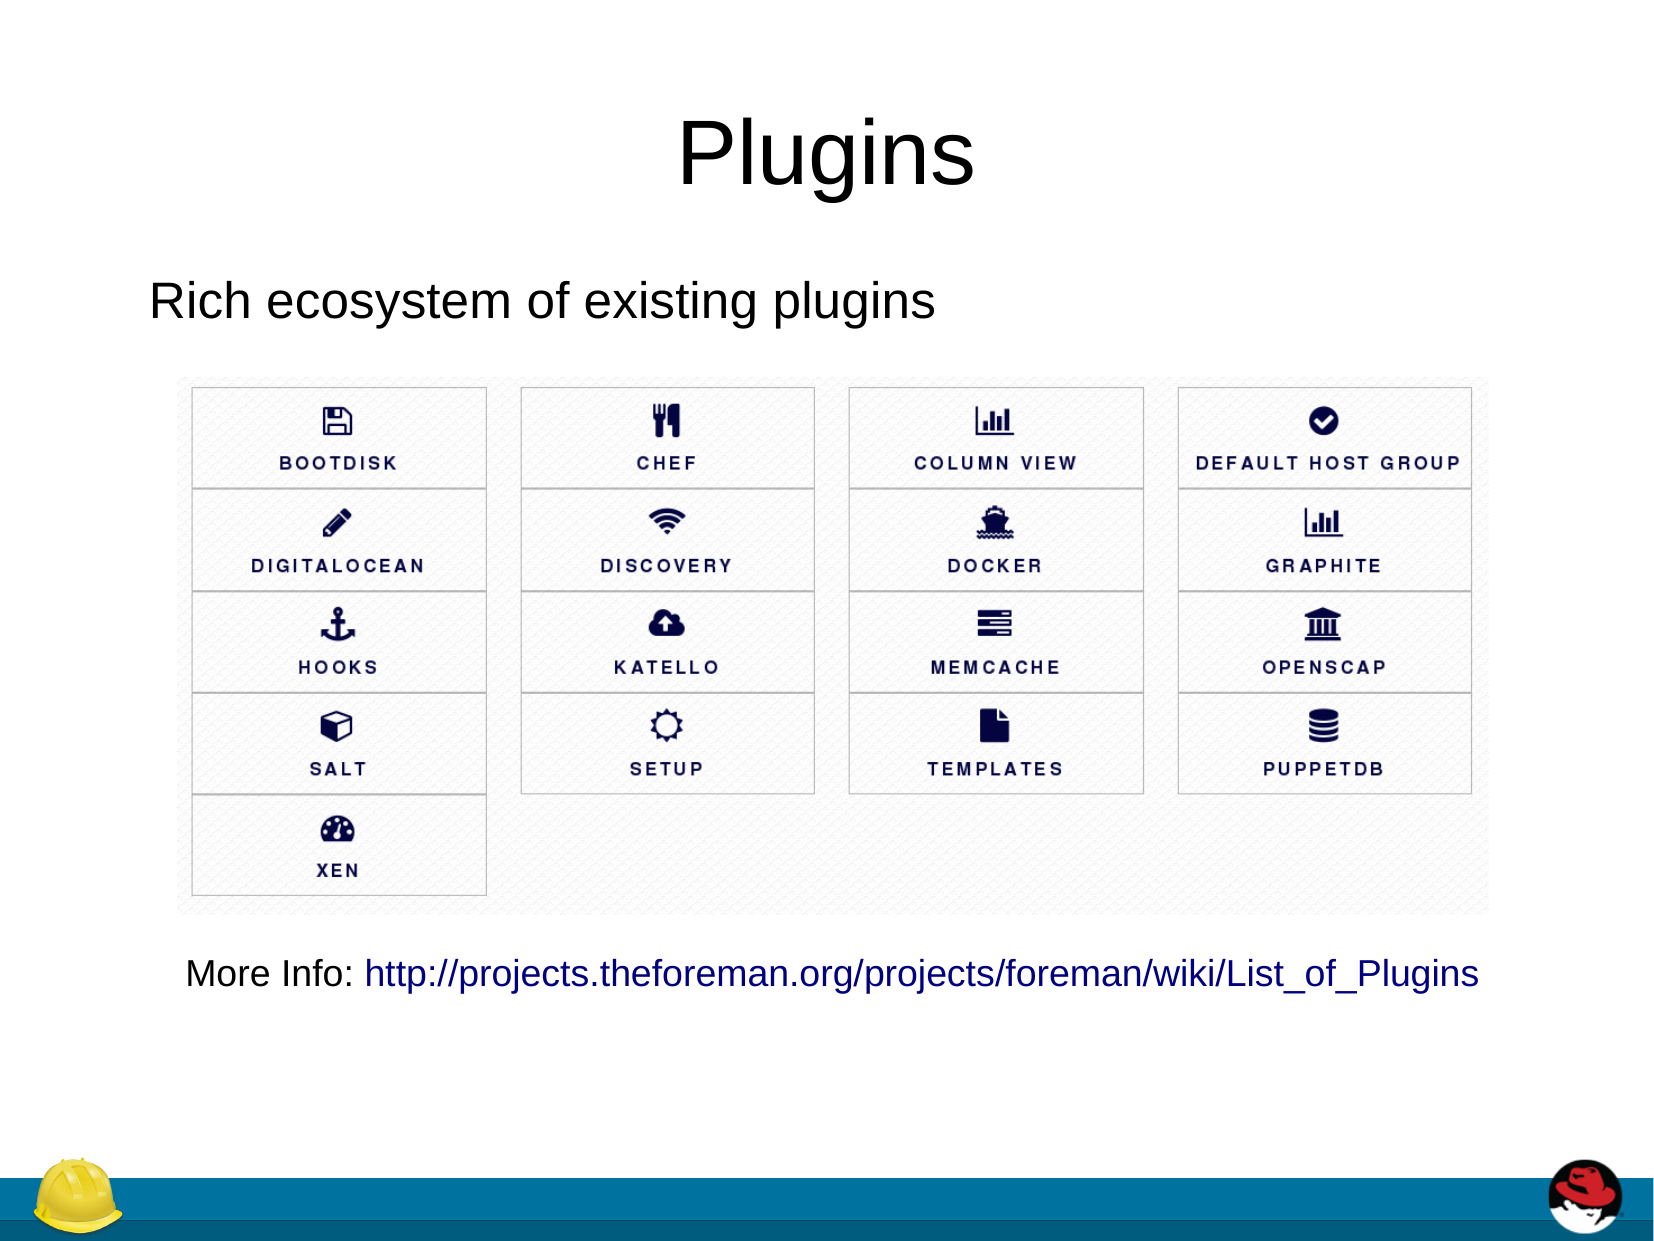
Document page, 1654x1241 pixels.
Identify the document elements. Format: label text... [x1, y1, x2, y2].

picture [23, 1145, 130, 1235]
text_box Rich ecosystem of existing plugins [94, 271, 972, 362]
text_box More Info: http://projects.theforeman.org/projects/foreman/wiki/List_of_Plugins [129, 944, 1536, 1086]
picture [177, 377, 1489, 915]
title Plugins [82, 49, 1571, 257]
picture [1547, 1157, 1630, 1233]
